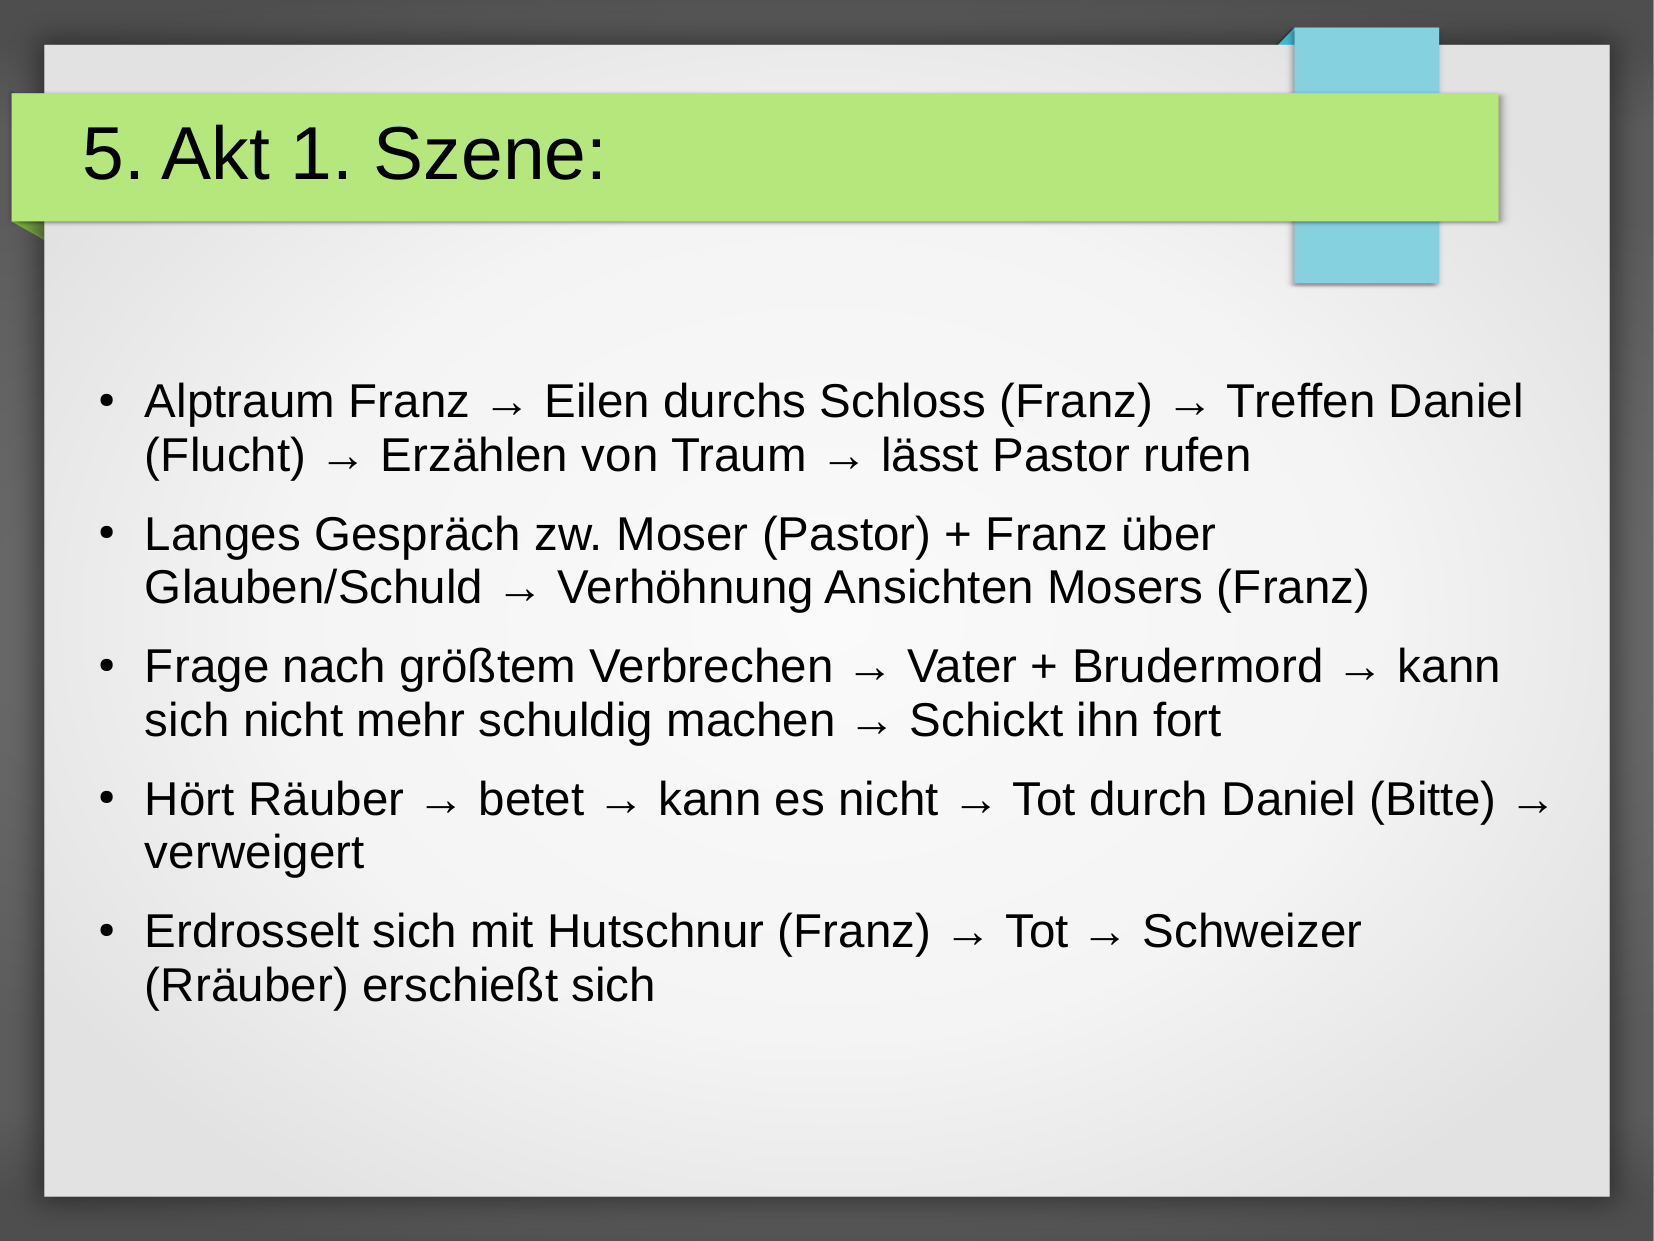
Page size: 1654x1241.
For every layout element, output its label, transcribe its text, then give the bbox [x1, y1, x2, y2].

picture [0, 0, 1654, 1241]
list Alptraum Franz → Eilen durchs Schloss (Franz) → Treffen Daniel (Flucht) → Erzählen von Traum → lässt Pastor rufen Langes Gespräch zw. Moser (Pastor) + Franz über Glauben/Schuld → Verhöhnung Ansichten Mosers (Franz) Frage nach größtem Verbrechen → Vater + Brudermord → kann sich nicht mehr schuldig machen → Schickt ihn fort Hört Räuber → betet → kann es nicht → Tot durch Daniel (Bitte) → verweigert Erdrosselt sich mit Hutschnur (Franz) → Tot → Schweizer (Rräuber) erschießt sich [82, 295, 1571, 1015]
title 5. Akt 1. Szene: [82, 94, 1264, 213]
